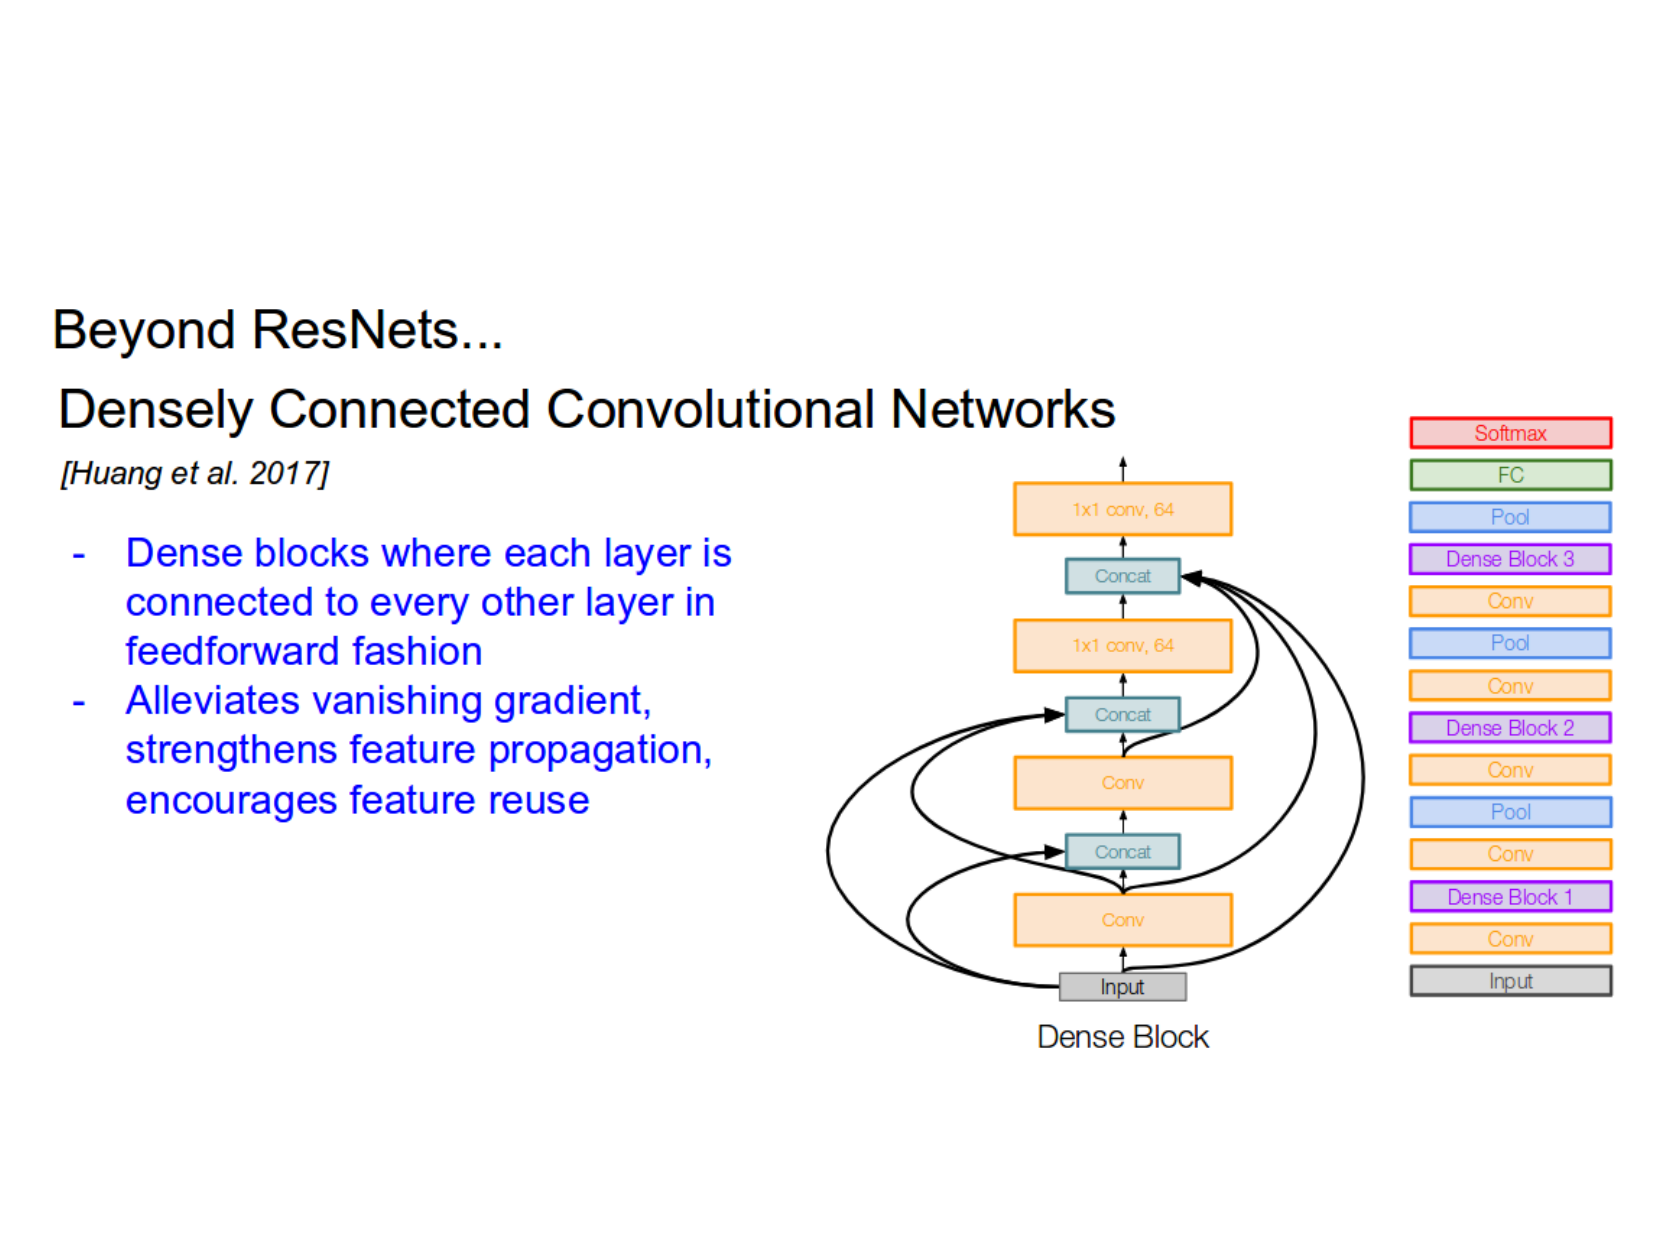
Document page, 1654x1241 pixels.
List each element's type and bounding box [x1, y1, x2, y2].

picture [23, 295, 1630, 1087]
